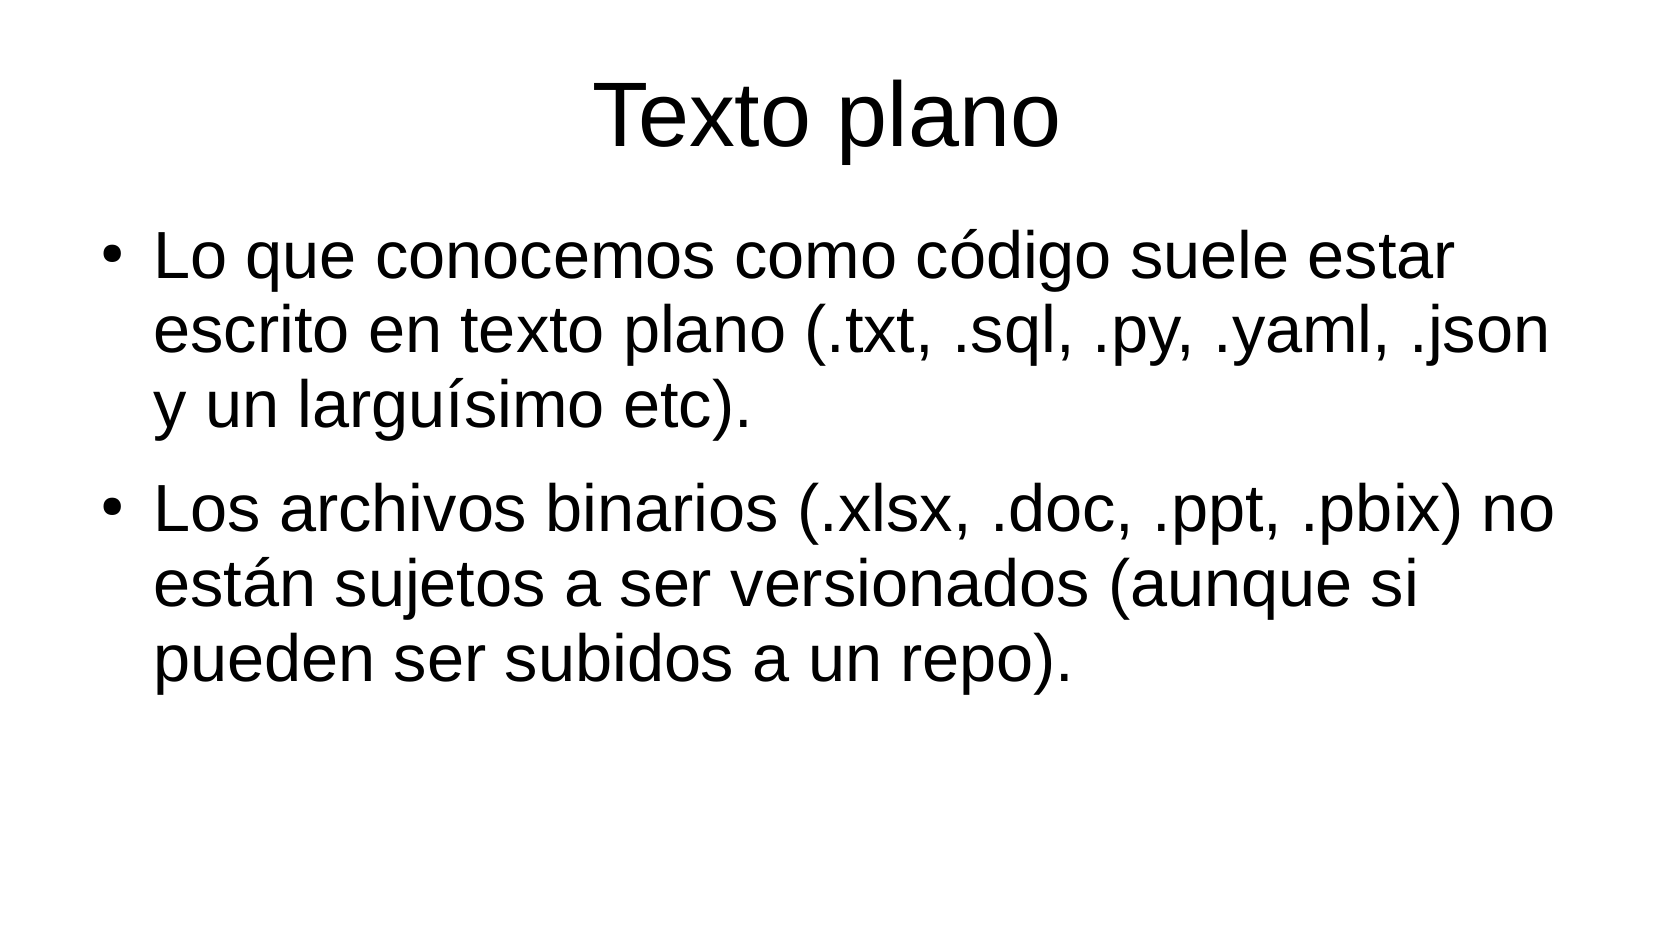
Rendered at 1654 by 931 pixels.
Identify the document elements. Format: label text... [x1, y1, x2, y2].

title Texto plano [82, 37, 1571, 193]
list Lo que conocemos como código suele estar escrito en texto plano (.txt, .sql, .py, .yaml, .json y un larguísimo etc). Los archivos binarios (.xlsx, .doc, .ppt, .pbix) no están sujetos a ser versionados (aunque si pueden ser subidos a un repo). [82, 217, 1571, 758]
